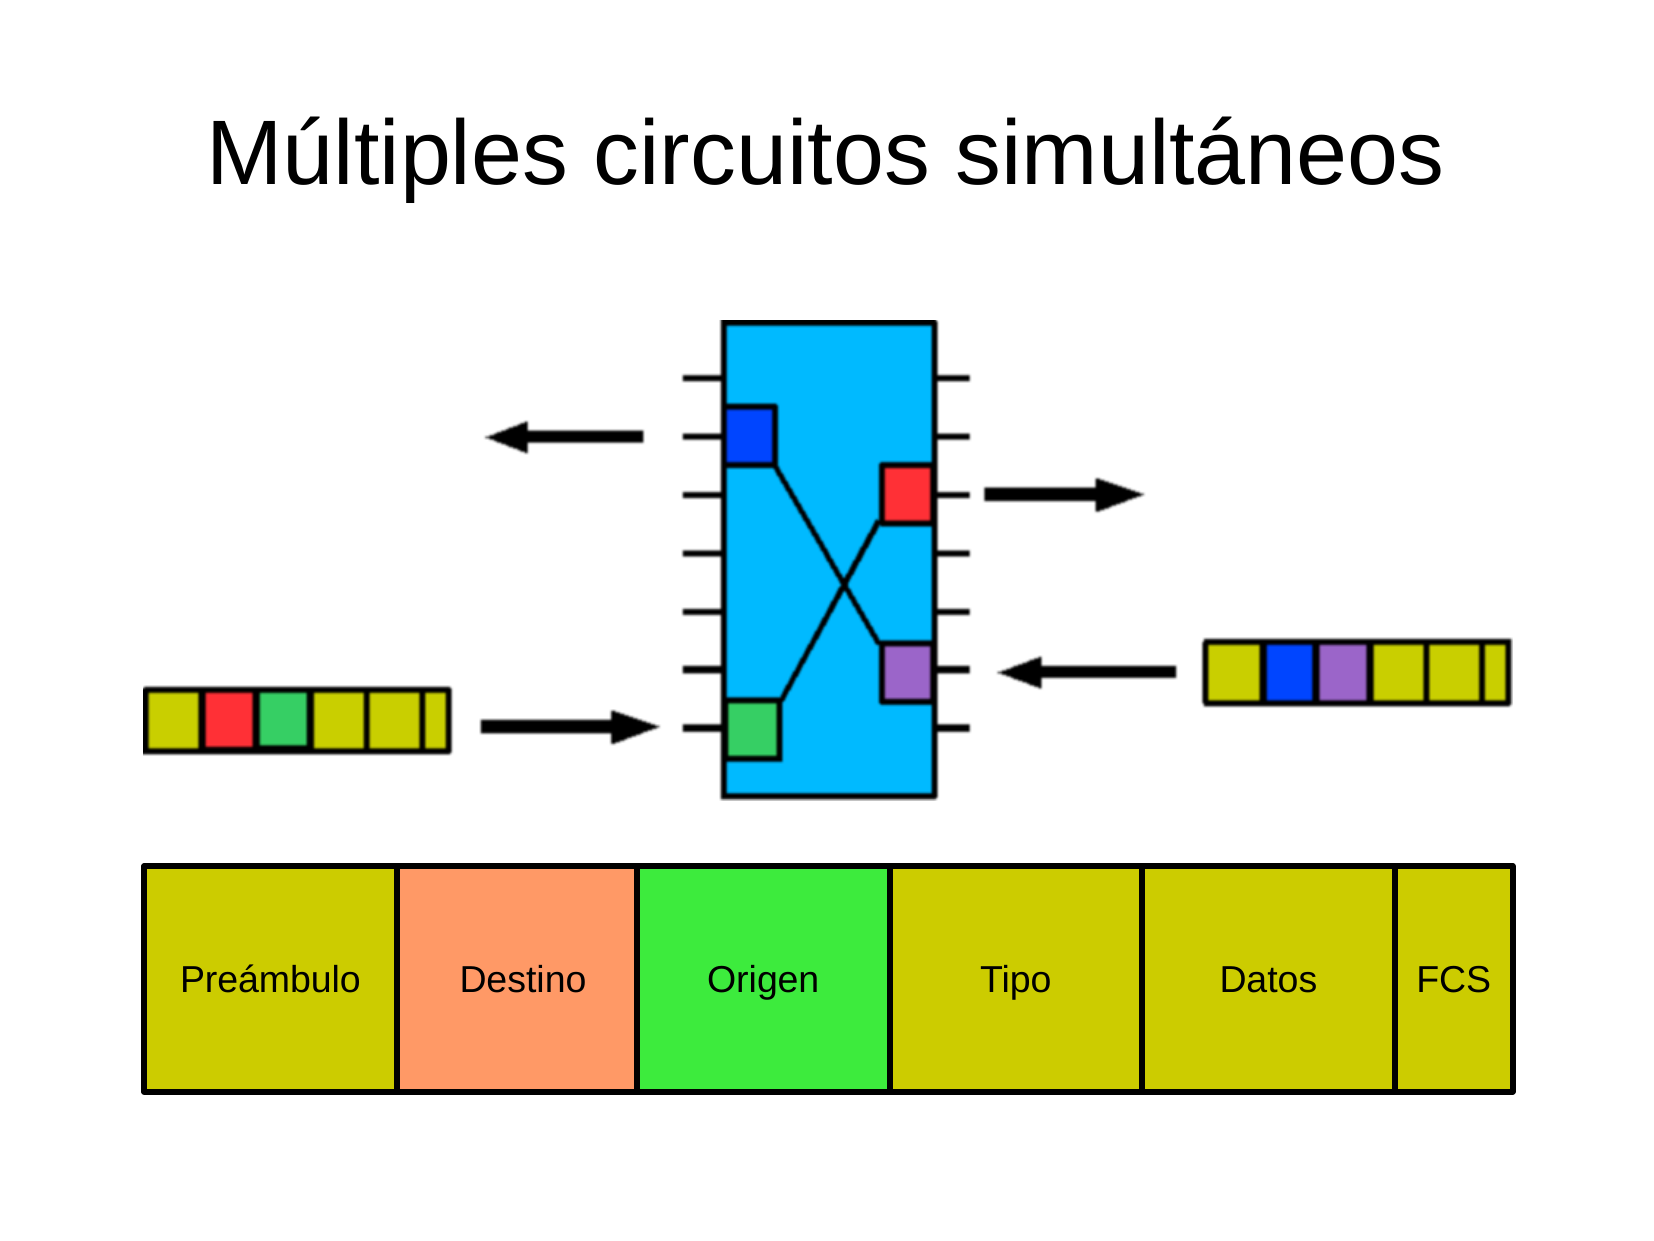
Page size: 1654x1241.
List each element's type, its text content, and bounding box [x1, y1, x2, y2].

text_box Origen [636, 866, 889, 1092]
text_box Preámbulo [144, 866, 396, 1092]
title Múltiples circuitos simultáneos [82, 49, 1571, 257]
text_box Destino [396, 866, 636, 1092]
text_box Tipo [889, 866, 1142, 1092]
text_box FCS [1394, 866, 1513, 1092]
picture [143, 320, 1513, 801]
text_box Datos [1142, 866, 1394, 1092]
